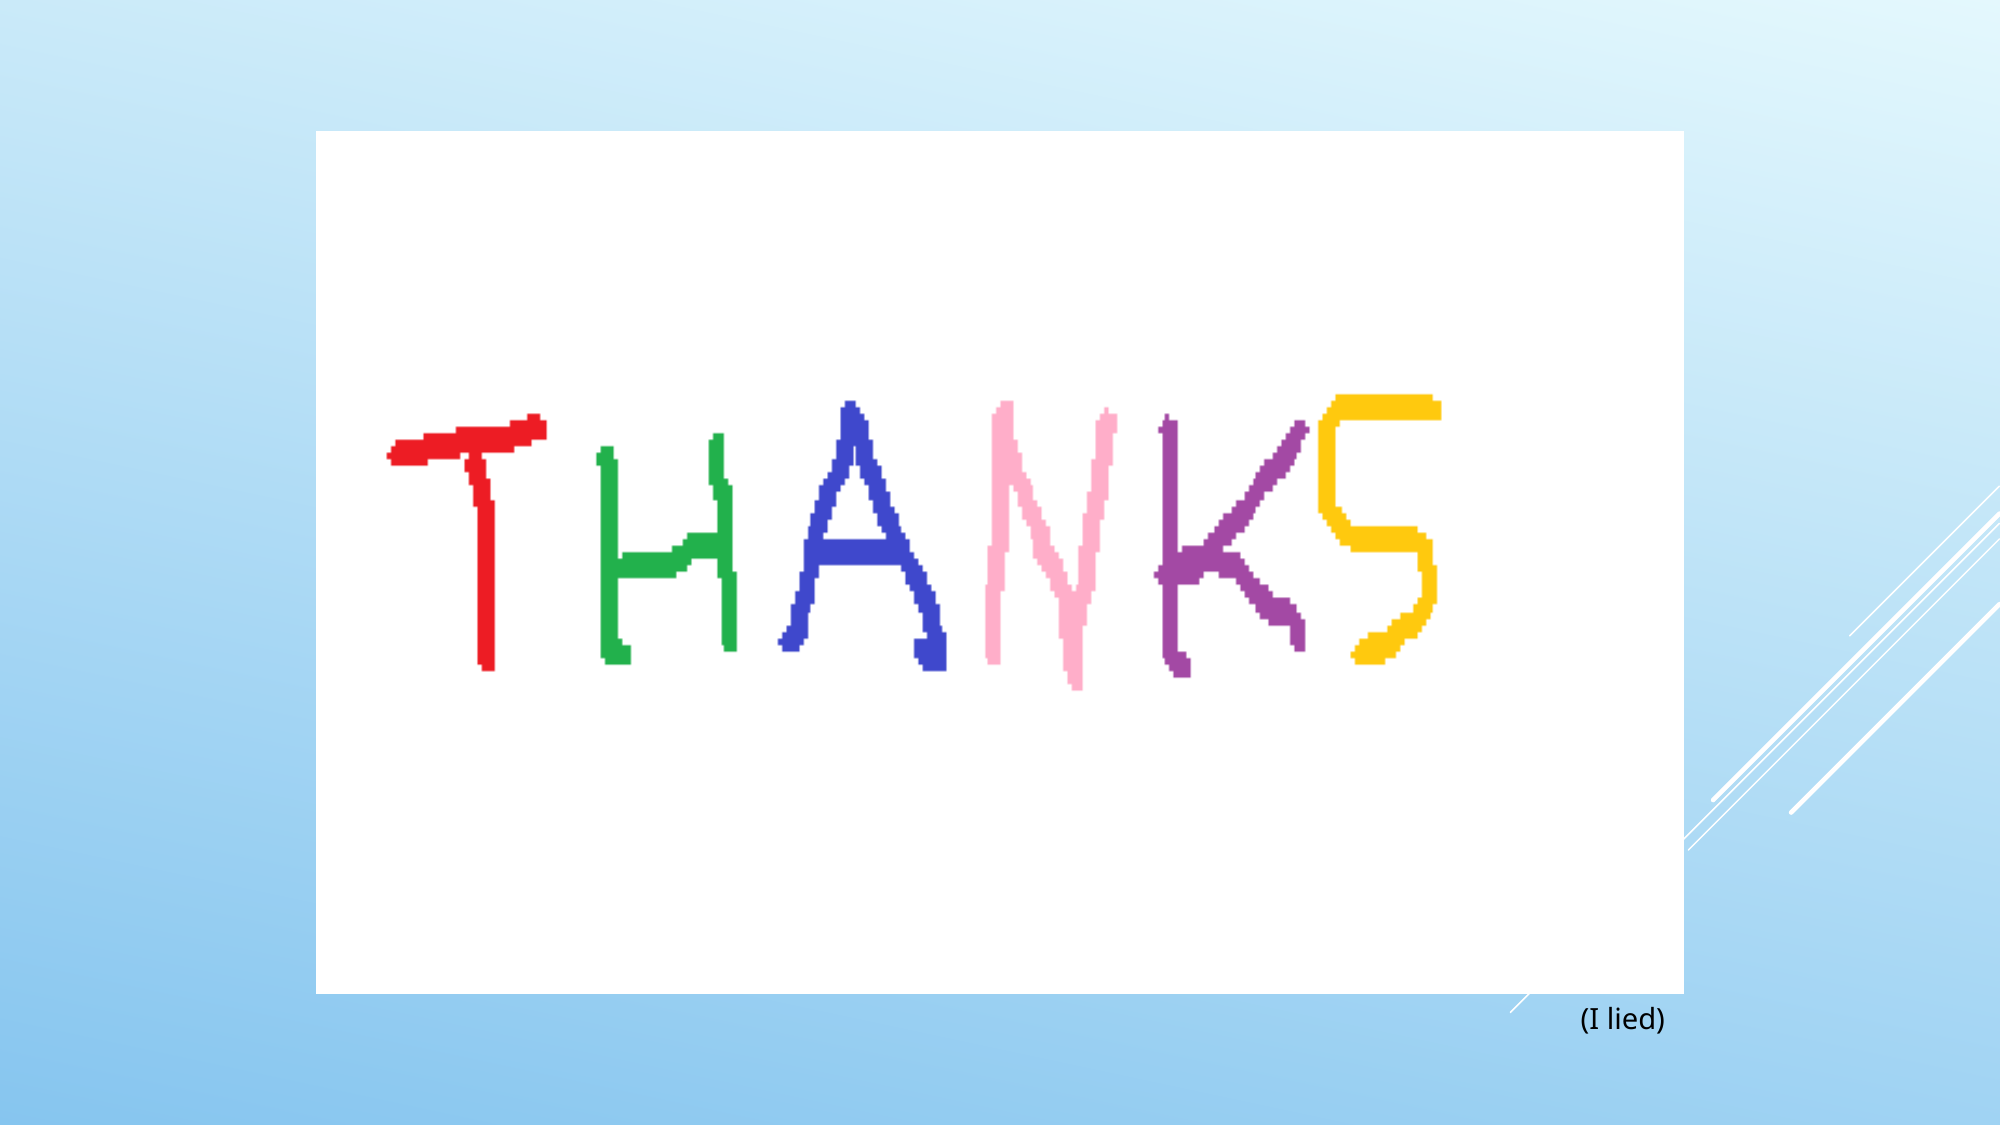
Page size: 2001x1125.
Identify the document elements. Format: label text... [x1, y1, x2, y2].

text_box (I lied) [1565, 993, 1684, 1044]
picture [316, 131, 1684, 994]
